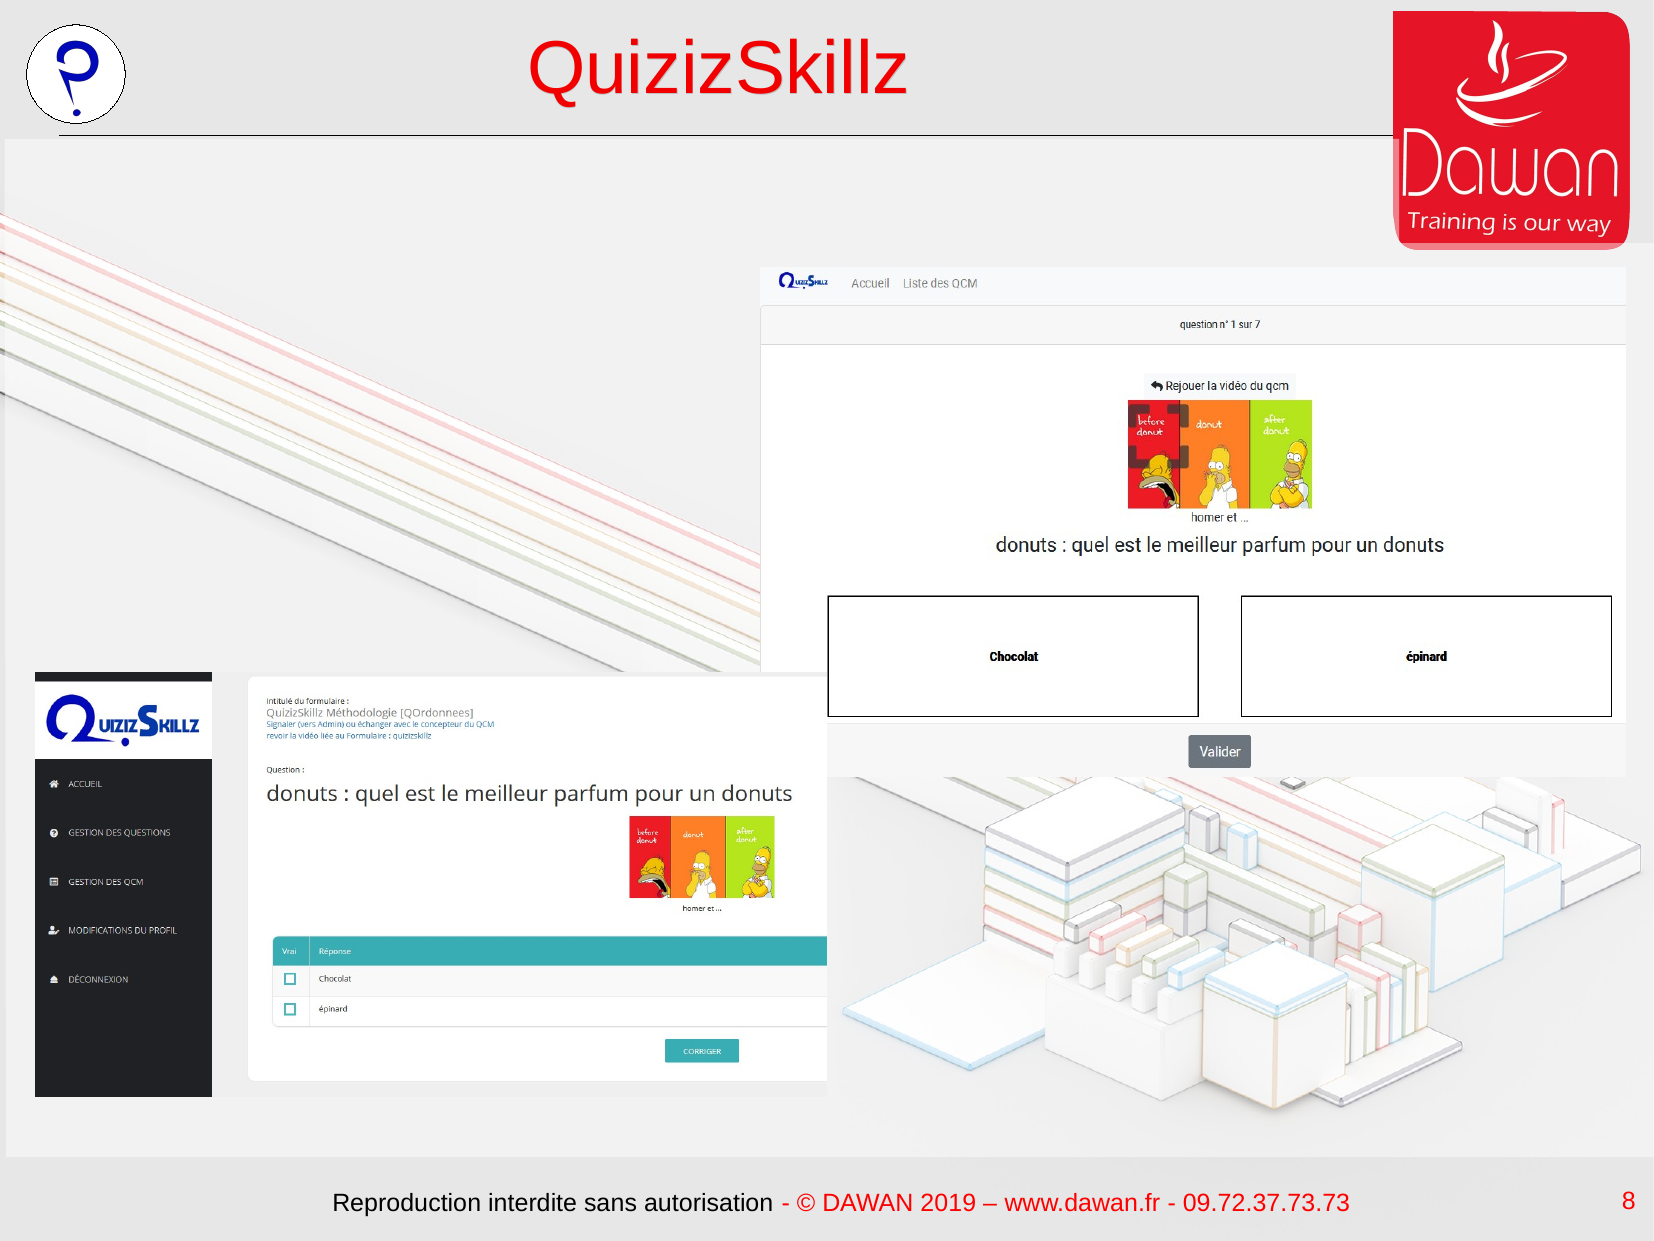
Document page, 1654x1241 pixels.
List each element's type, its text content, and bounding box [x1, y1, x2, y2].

picture [35, 267, 1626, 1097]
picture [41, 25, 120, 120]
title QuizizSkillz [35, 0, 1424, 178]
picture [1400, 0, 1654, 243]
text_box [4, 138, 1654, 1158]
text_box [26, 24, 116, 124]
picture [0, 0, 1654, 1241]
text_box [90, 26, 126, 98]
